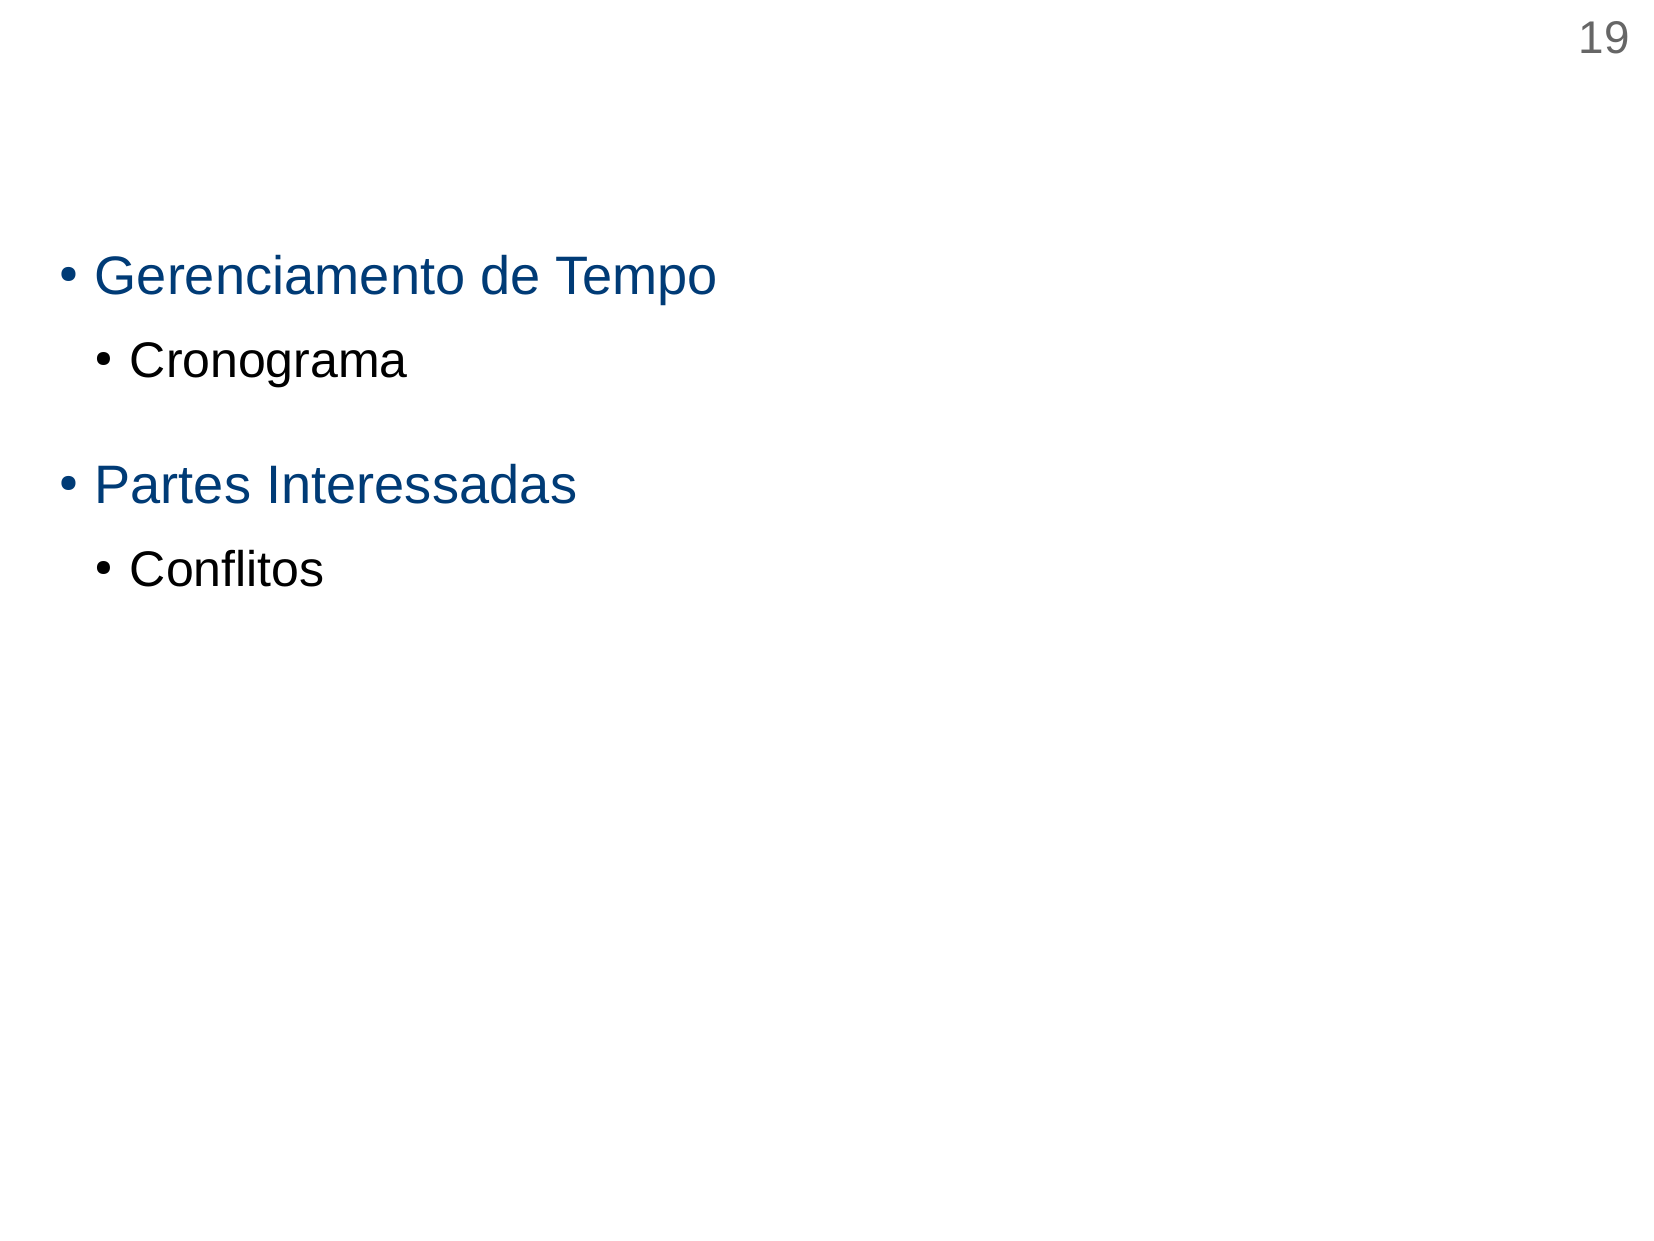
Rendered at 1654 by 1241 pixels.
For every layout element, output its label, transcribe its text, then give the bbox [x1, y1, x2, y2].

list Gerenciamento de Tempo Cronograma Partes Interessadas Conflitos [59, 236, 1595, 1211]
